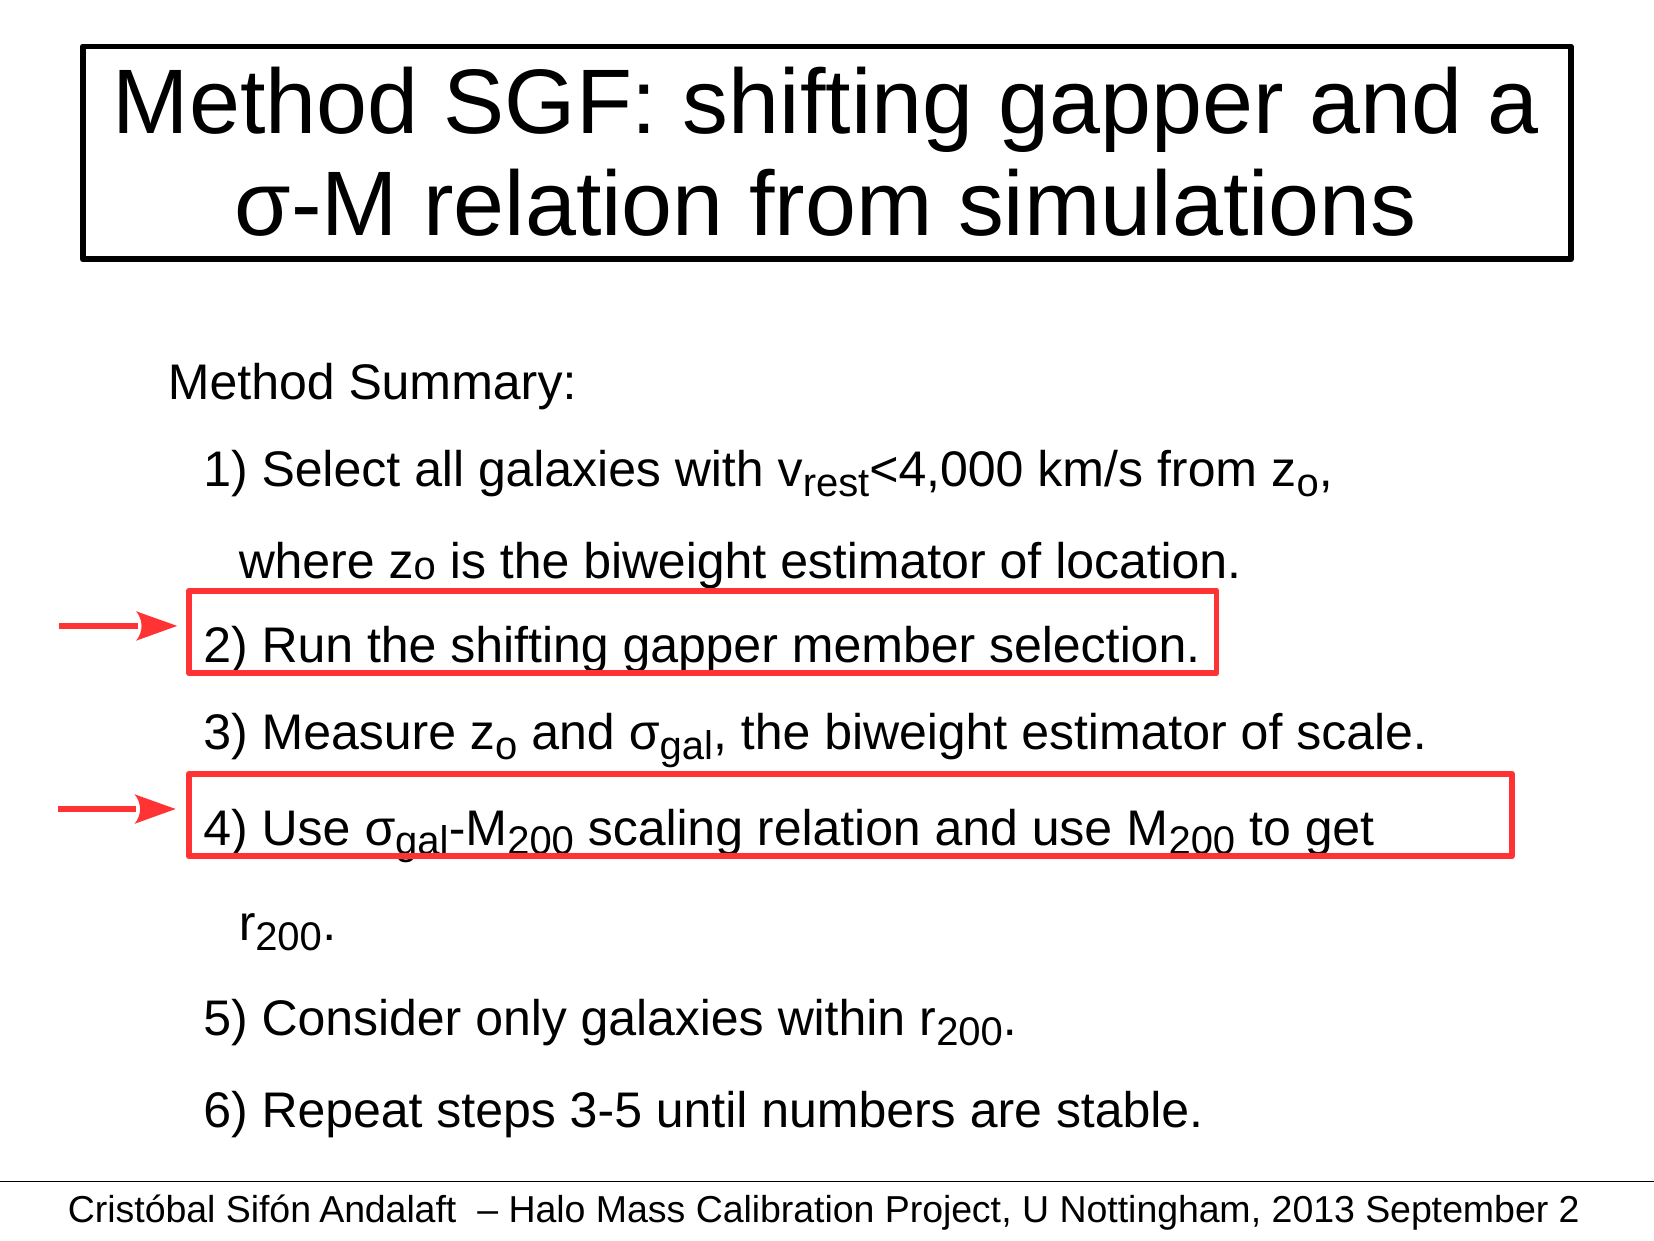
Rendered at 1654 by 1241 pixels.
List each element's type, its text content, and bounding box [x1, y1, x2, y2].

title Method SGF: shifting gapper and a σ-M relation from simulations [82, 46, 1571, 260]
text_box Method Summary: Select all galaxies with vrest<4,000 km/s from zo, where zo is the biweight estimator of location. Run the shifting gapper member selection. Measure zo and σgal, the biweight estimator of scale. Use σgal-M200 scaling relation and use M200 to get r200. Consider only galaxies within r200. Repeat steps 3-5 until numbers are stable. [153, 318, 1501, 1034]
text_box Method Summary: Select all galaxies with vrest<4,000 km/s from zo, where zo is the biweight estimator of location. Run the shifting gapper member selection. Measure zo and σgal, the biweight estimator of scale. Use σgal-M200 scaling relation and use M200 to get r200. Consider only galaxies within r200. Repeat steps 3-5 until numbers are stable. [192, 777, 1501, 853]
text_box Cristóbal Sifón Andalaft – Halo Mass Calibration Project, U Nottingham, 2013 September 2 [53, 1181, 1599, 1238]
